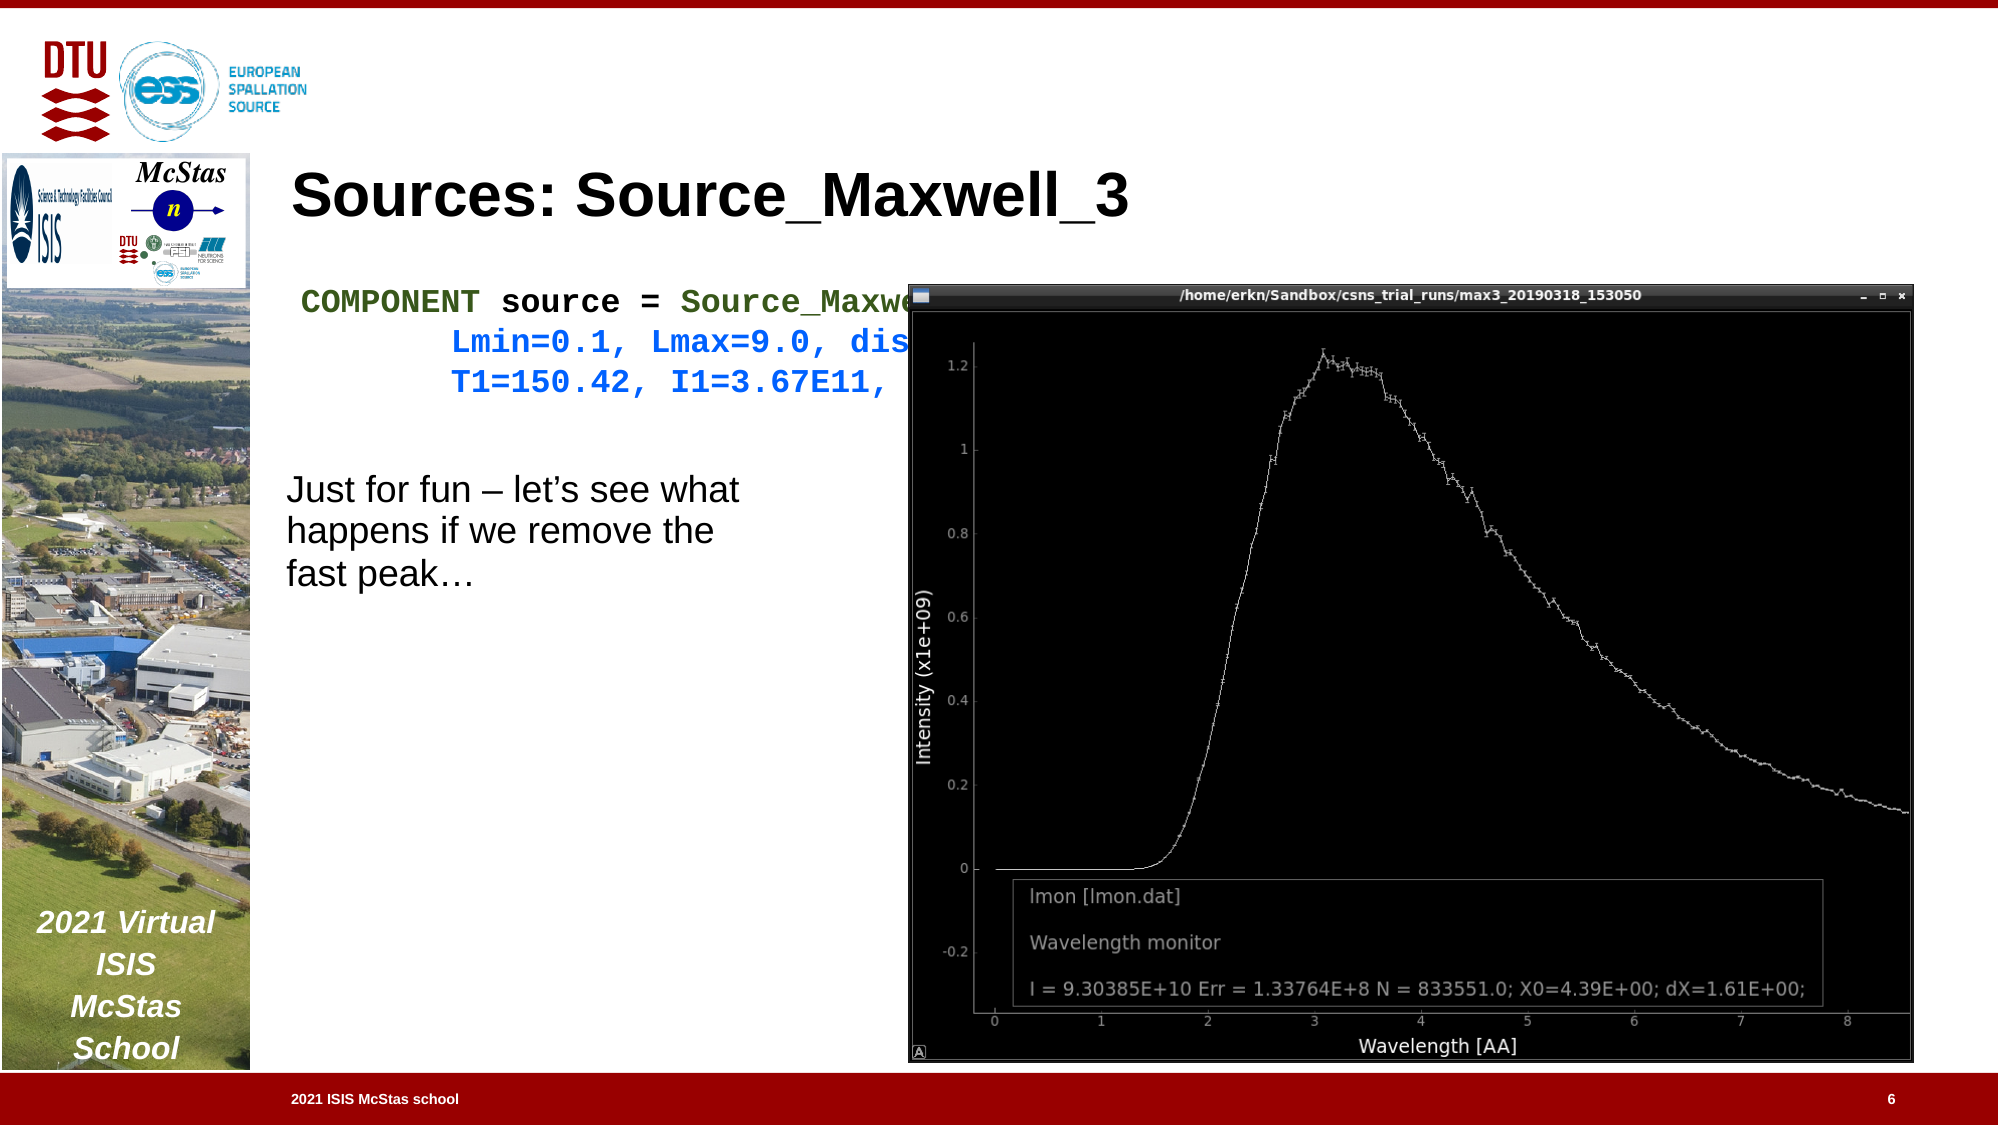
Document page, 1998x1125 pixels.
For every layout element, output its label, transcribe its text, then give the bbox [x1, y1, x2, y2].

slide_number <number> [1887, 1088, 1909, 1110]
picture [2, 153, 250, 1070]
picture [908, 284, 1914, 1063]
picture [119, 41, 307, 142]
title Sources: Source_Maxwell_3 [291, 69, 1819, 230]
text_box COMPONENT source = Source_Maxwell_3(yheight=0.156, xwidth=0.126, Lmin=0.1, Lmax=9.0, dist=1.5, focus_xw = 0.025, focus_yh = 0.12, T1=150.42, I1=3.67E11, T2=38.74, I2=3.64E11, T3=14.84, I3=0.95E11) [293, 271, 1973, 407]
text_box Just for fun – let’s see what happens if we remove the fast peak… [271, 460, 792, 602]
